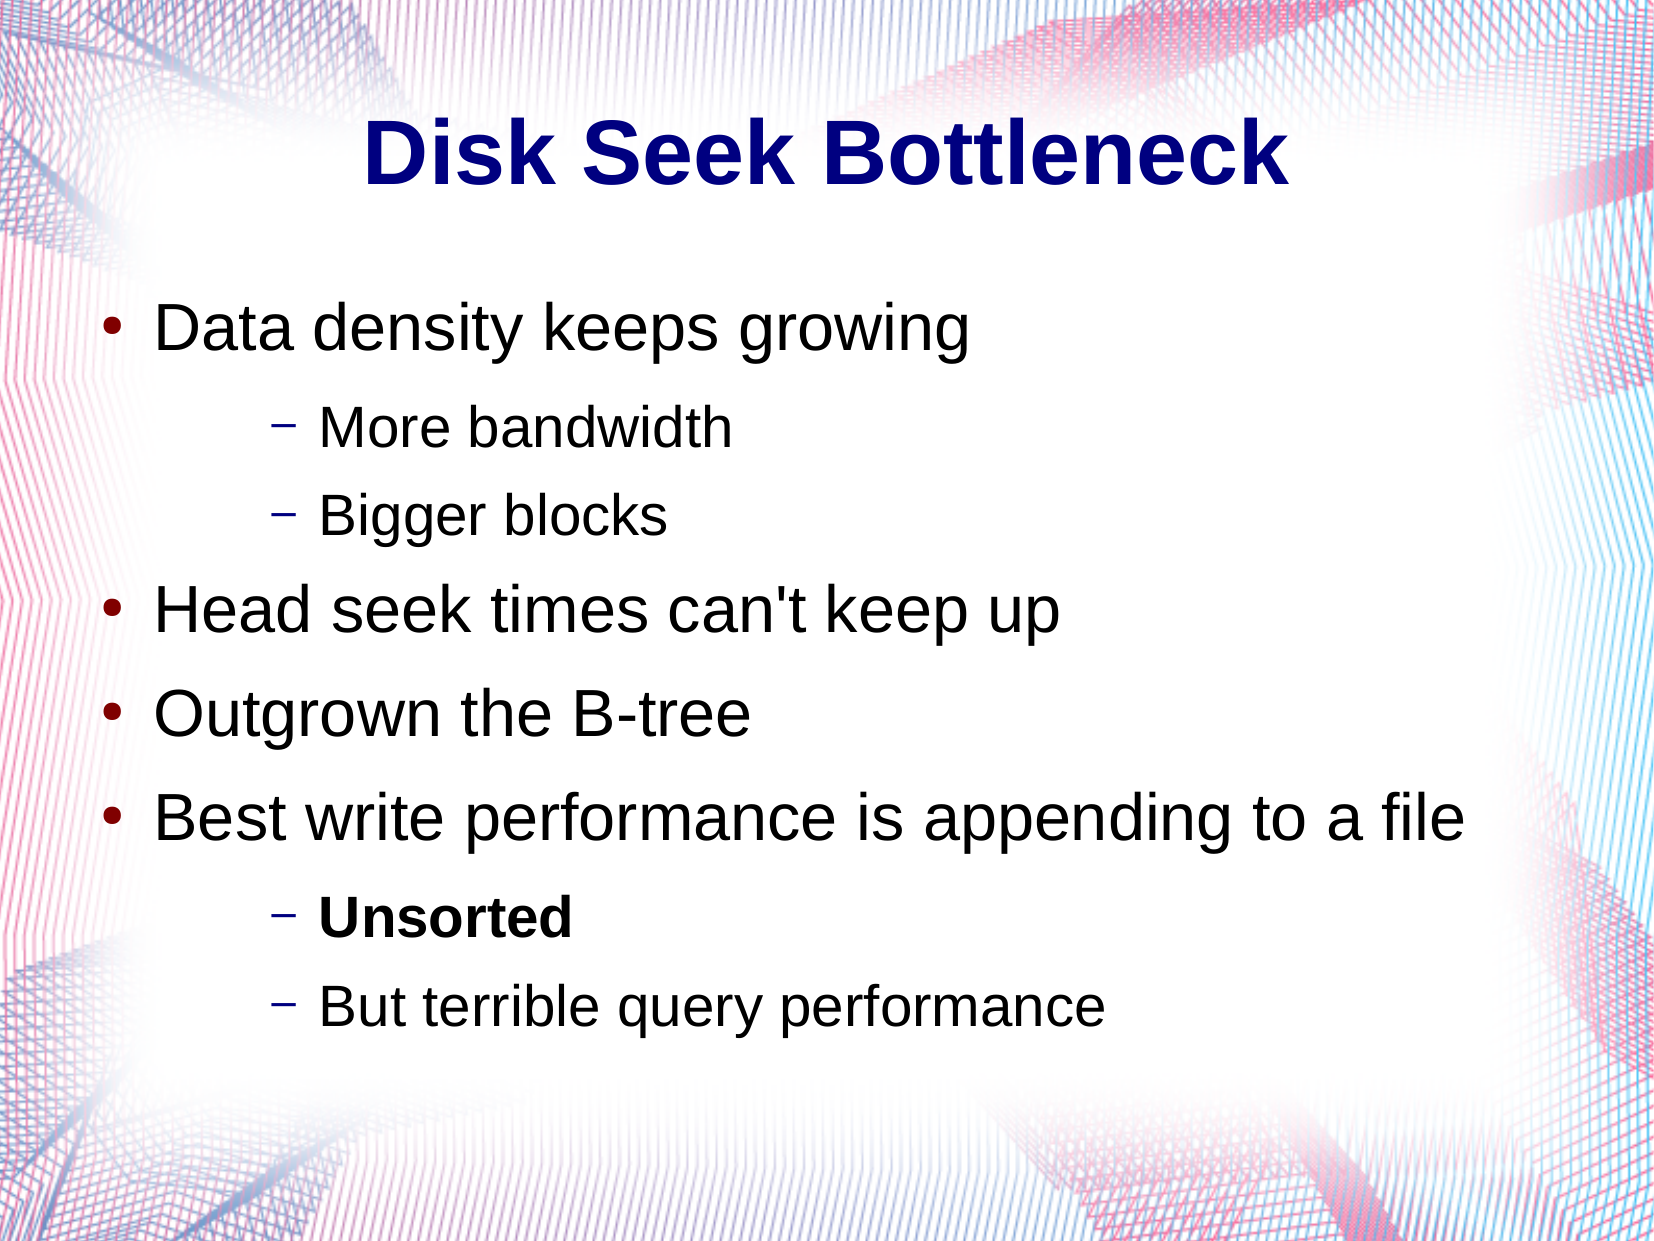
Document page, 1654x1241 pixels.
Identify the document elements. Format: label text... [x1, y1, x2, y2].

list Data density keeps growing More bandwidth Bigger blocks Head seek times can't keep up Outgrown the B-tree Best write performance is appending to a file Unsorted But terrible query performance [82, 290, 1571, 1109]
title Disk Seek Bottleneck [82, 49, 1571, 257]
picture [0, 0, 1654, 1241]
